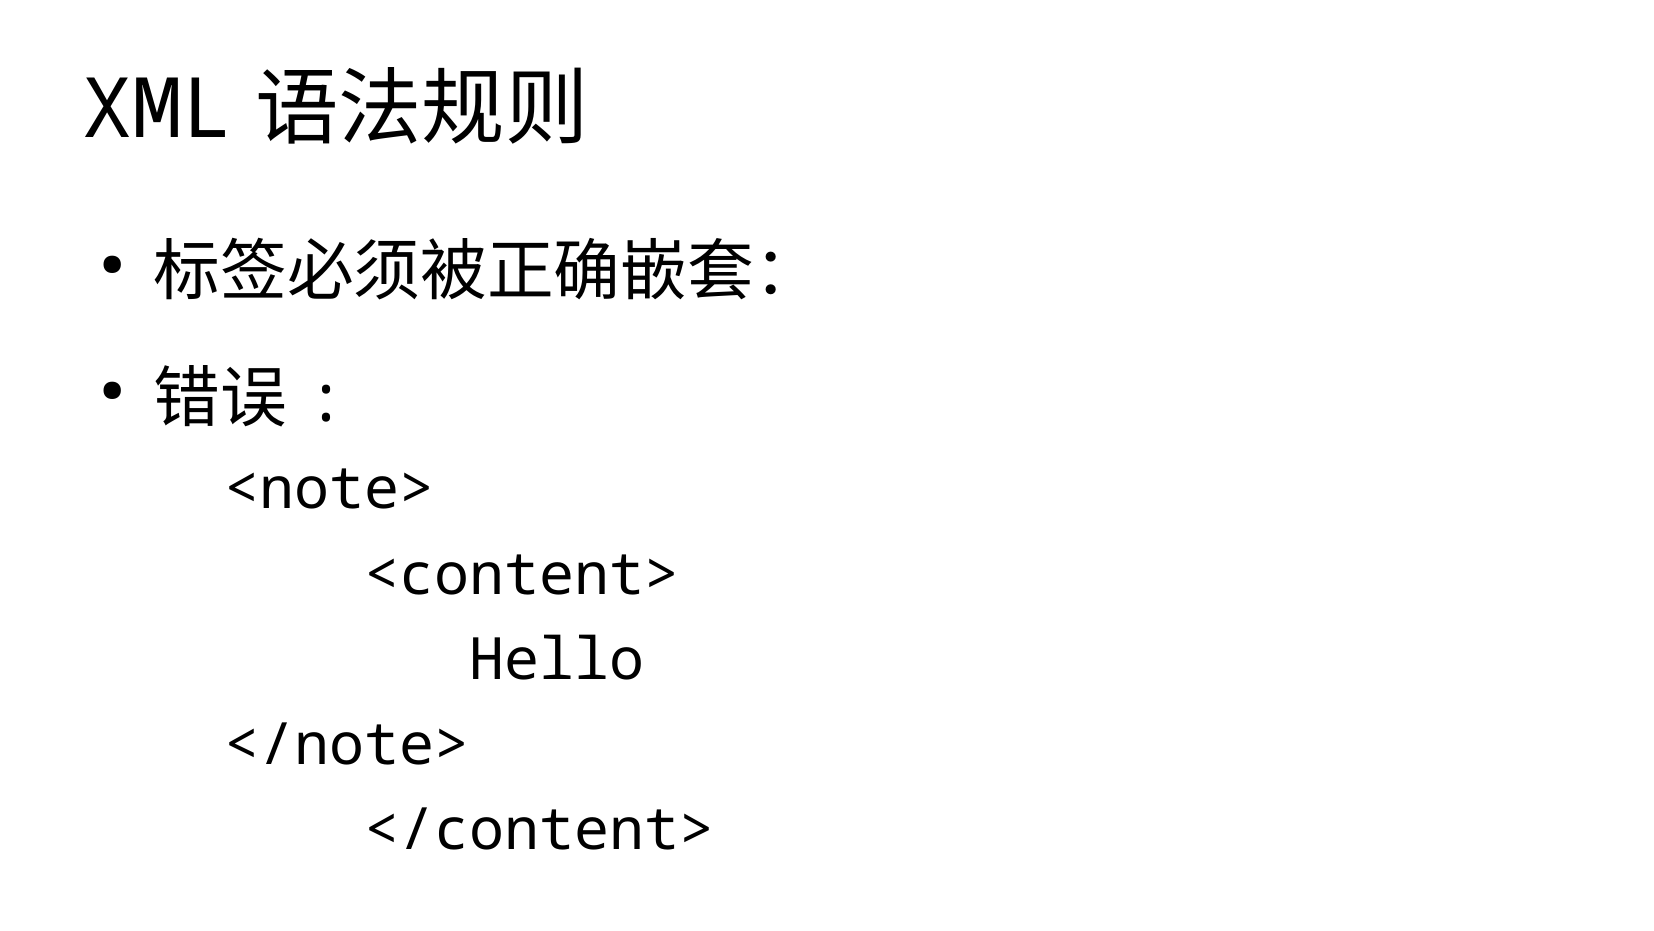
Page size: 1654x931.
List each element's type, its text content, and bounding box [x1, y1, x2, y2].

title XML语法规则 [82, 37, 1571, 166]
list 标签必须被正确嵌套： 错误: <note> <content> Hello </note> </content> [82, 217, 1571, 875]
